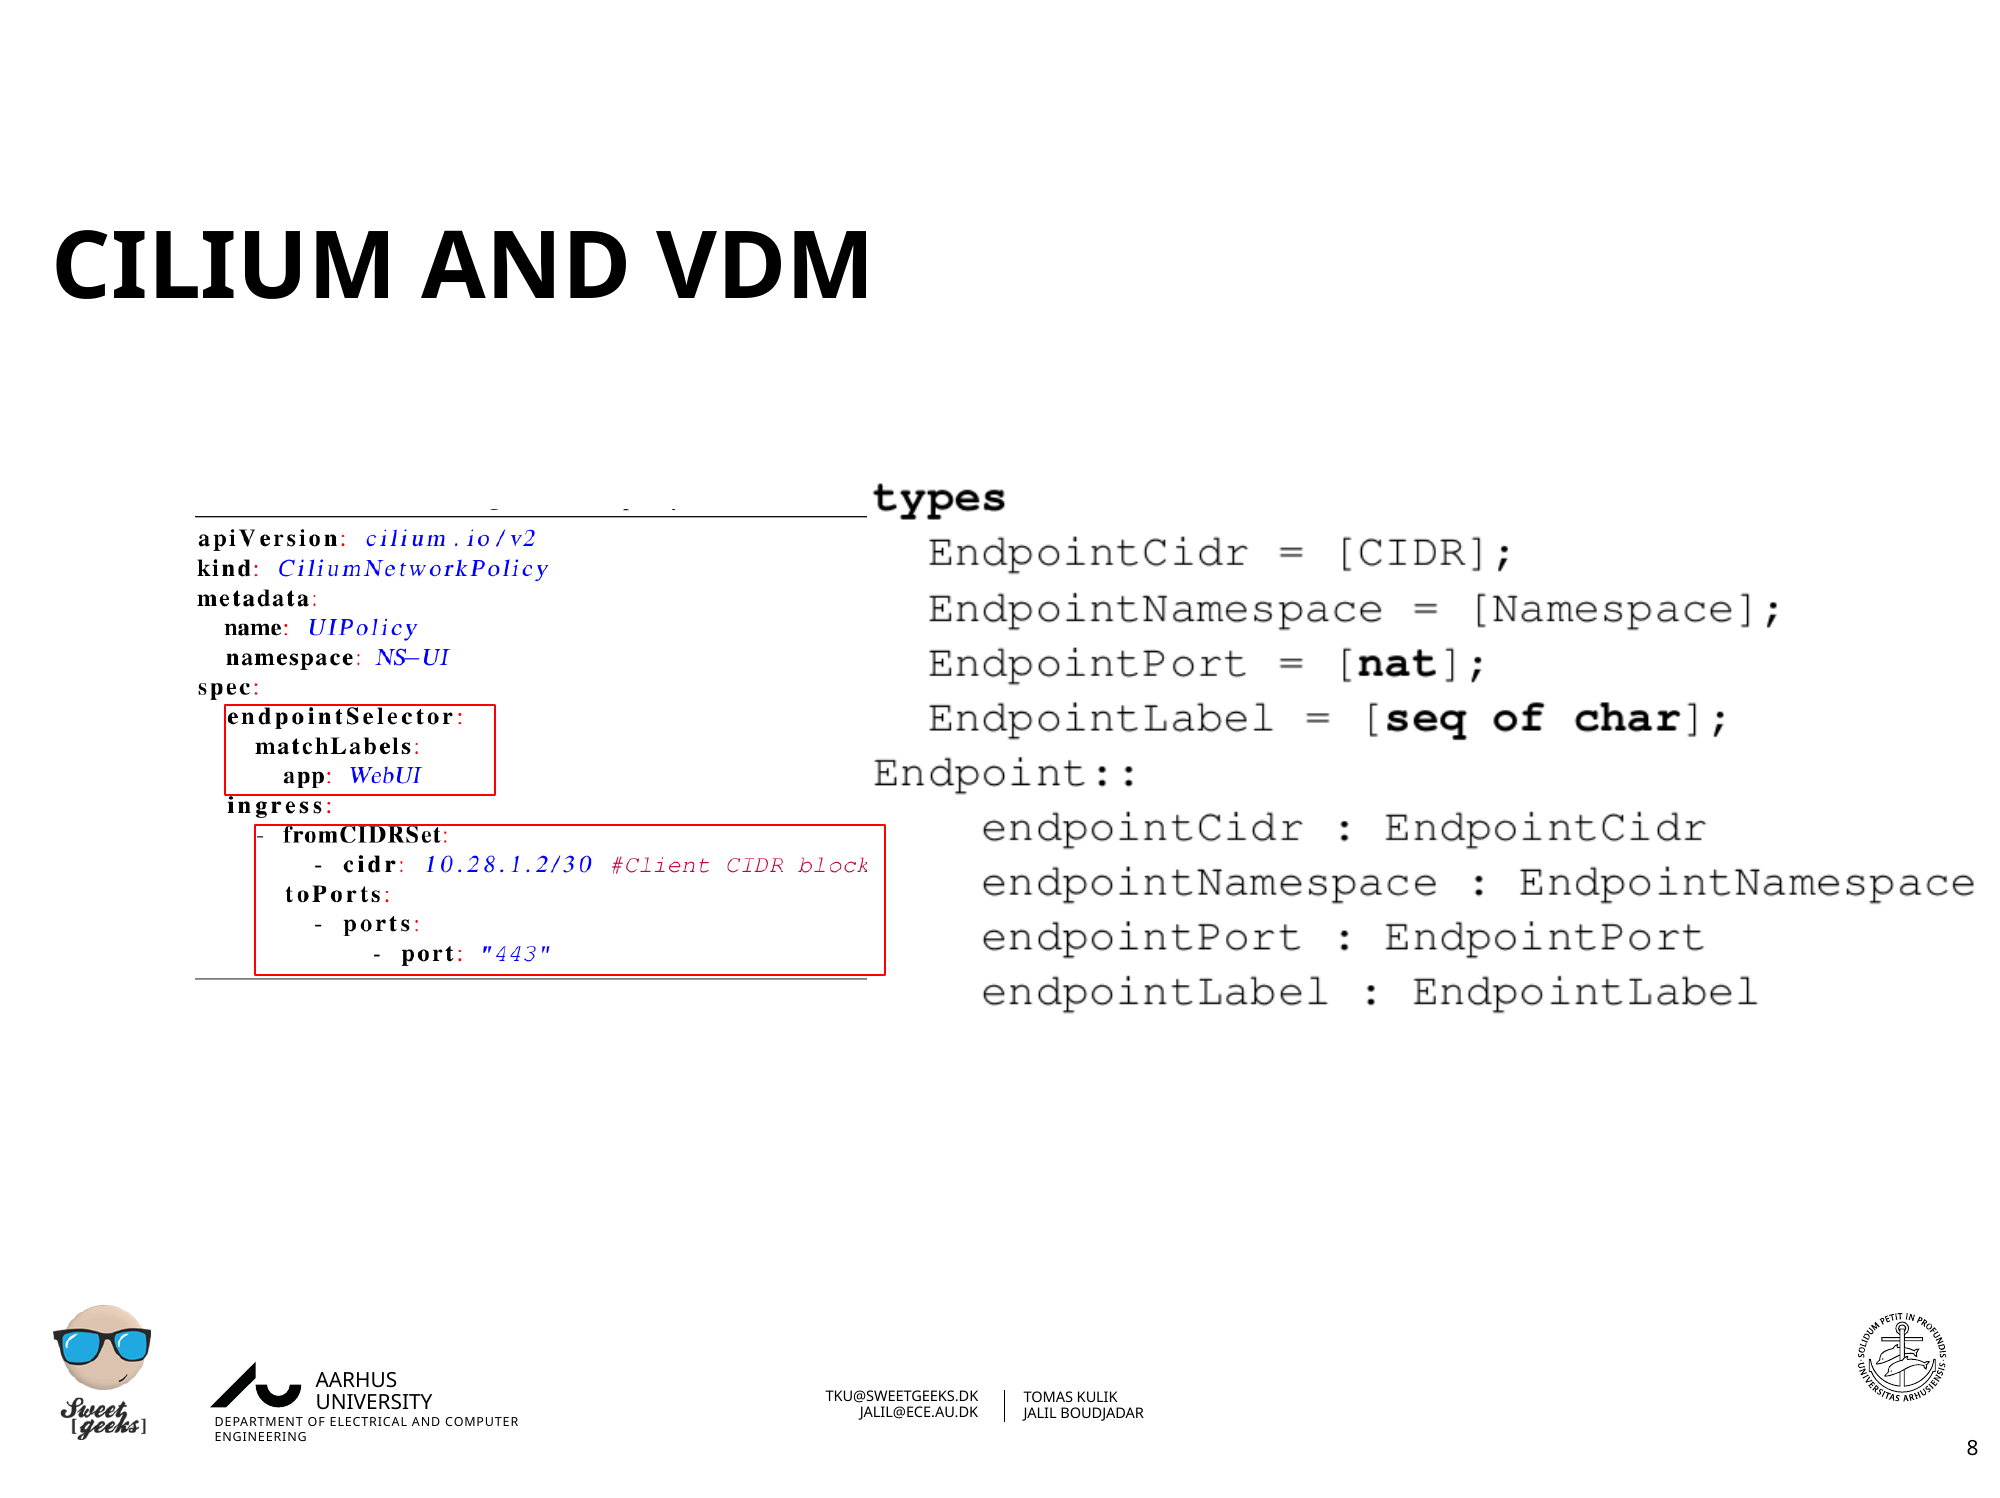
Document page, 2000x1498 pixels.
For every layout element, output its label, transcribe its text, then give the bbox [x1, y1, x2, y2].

slide_number <number> [1937, 1437, 1979, 1463]
text_box Cilium and VDM [51, 32, 1948, 319]
picture [195, 476, 1981, 1021]
picture [53, 1305, 151, 1440]
